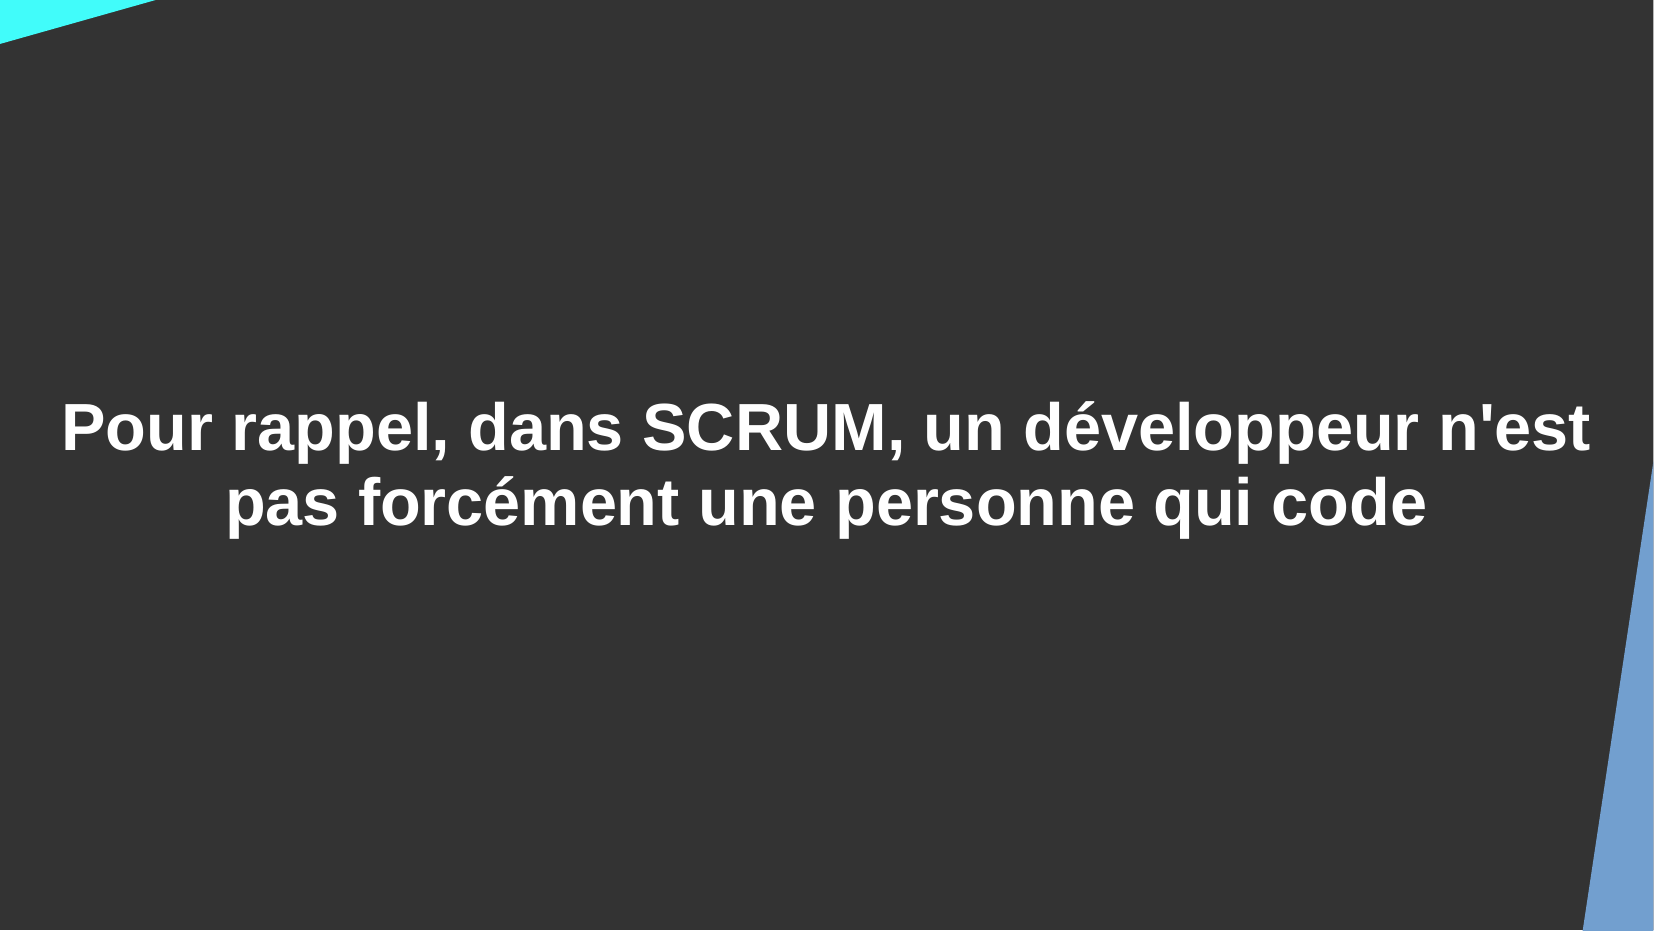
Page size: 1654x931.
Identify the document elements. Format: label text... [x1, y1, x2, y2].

text_box [0, 0, 156, 44]
text_box [1582, 457, 1654, 931]
title Pour rappel, dans SCRUM, un développeur n'est pas forcément une personne qui code [31, 367, 1622, 563]
